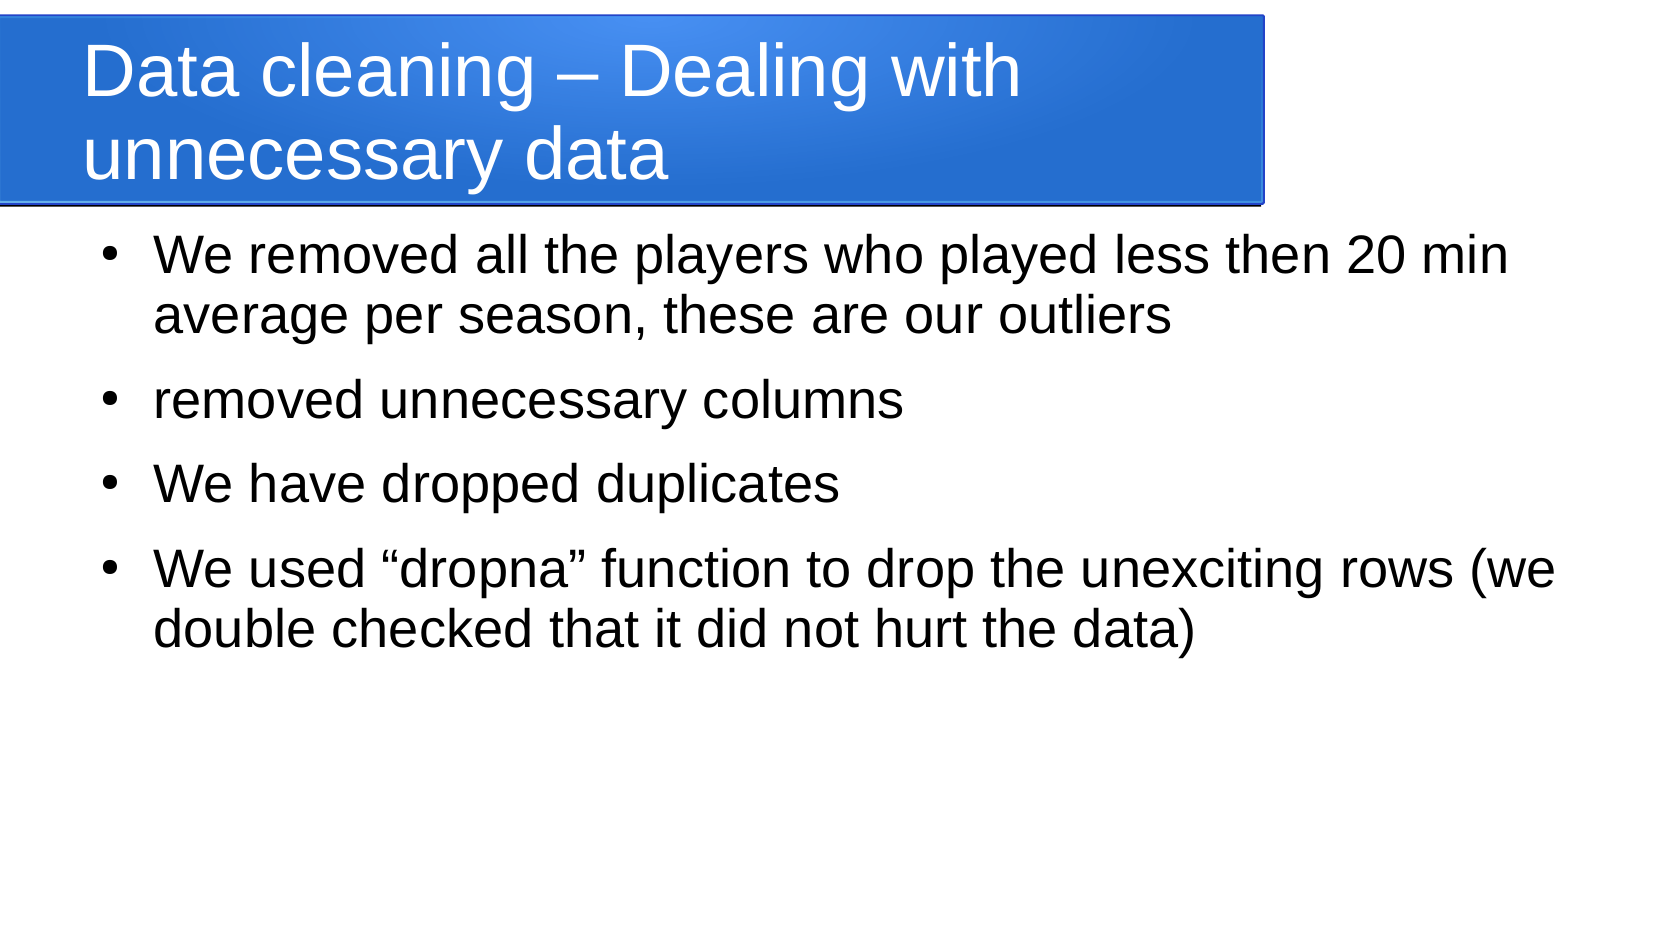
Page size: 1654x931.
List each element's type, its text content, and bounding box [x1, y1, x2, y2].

title Data cleaning – Dealing with unnecessary data [82, 29, 1235, 196]
list We removed all the players who played less then 20 min average per season, these are our outliers removed unnecessary columns We have dropped duplicates We used “dropna” function to drop the unexciting rows (we double checked that it did not hurt the data) [82, 224, 1571, 764]
